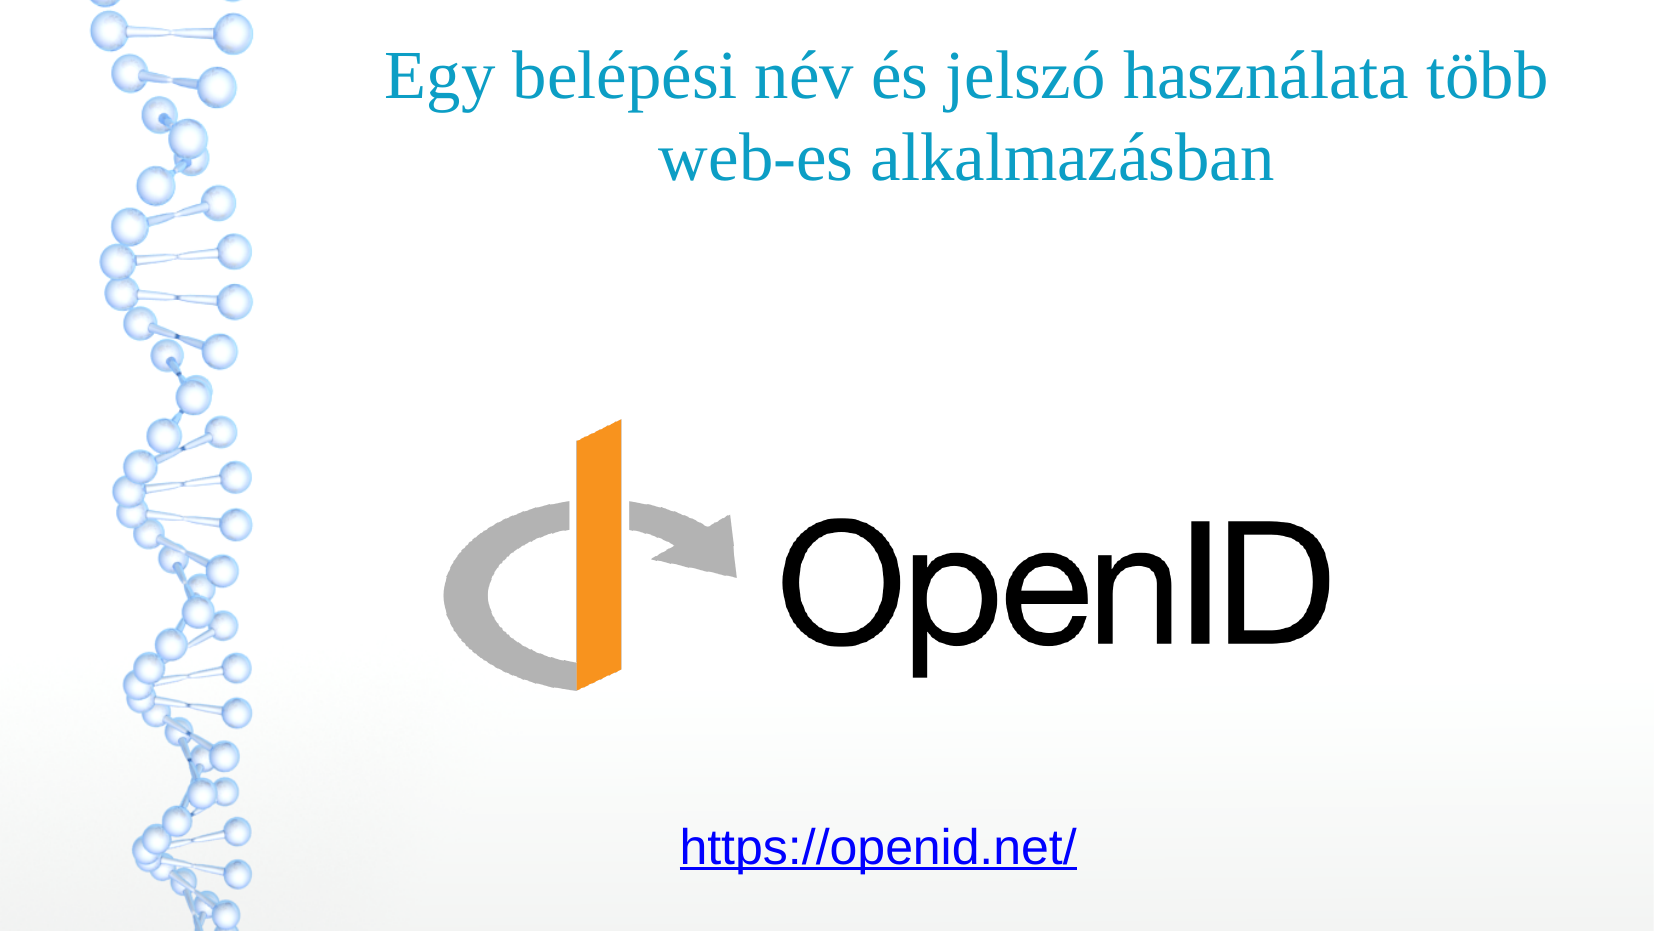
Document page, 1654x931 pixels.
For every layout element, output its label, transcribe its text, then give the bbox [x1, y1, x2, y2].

text_box Egy belépési név és jelszó használata több web-es alkalmazásban [265, 35, 1595, 189]
text_box https://openid.net/ [664, 799, 1136, 904]
picture [0, 0, 1654, 931]
